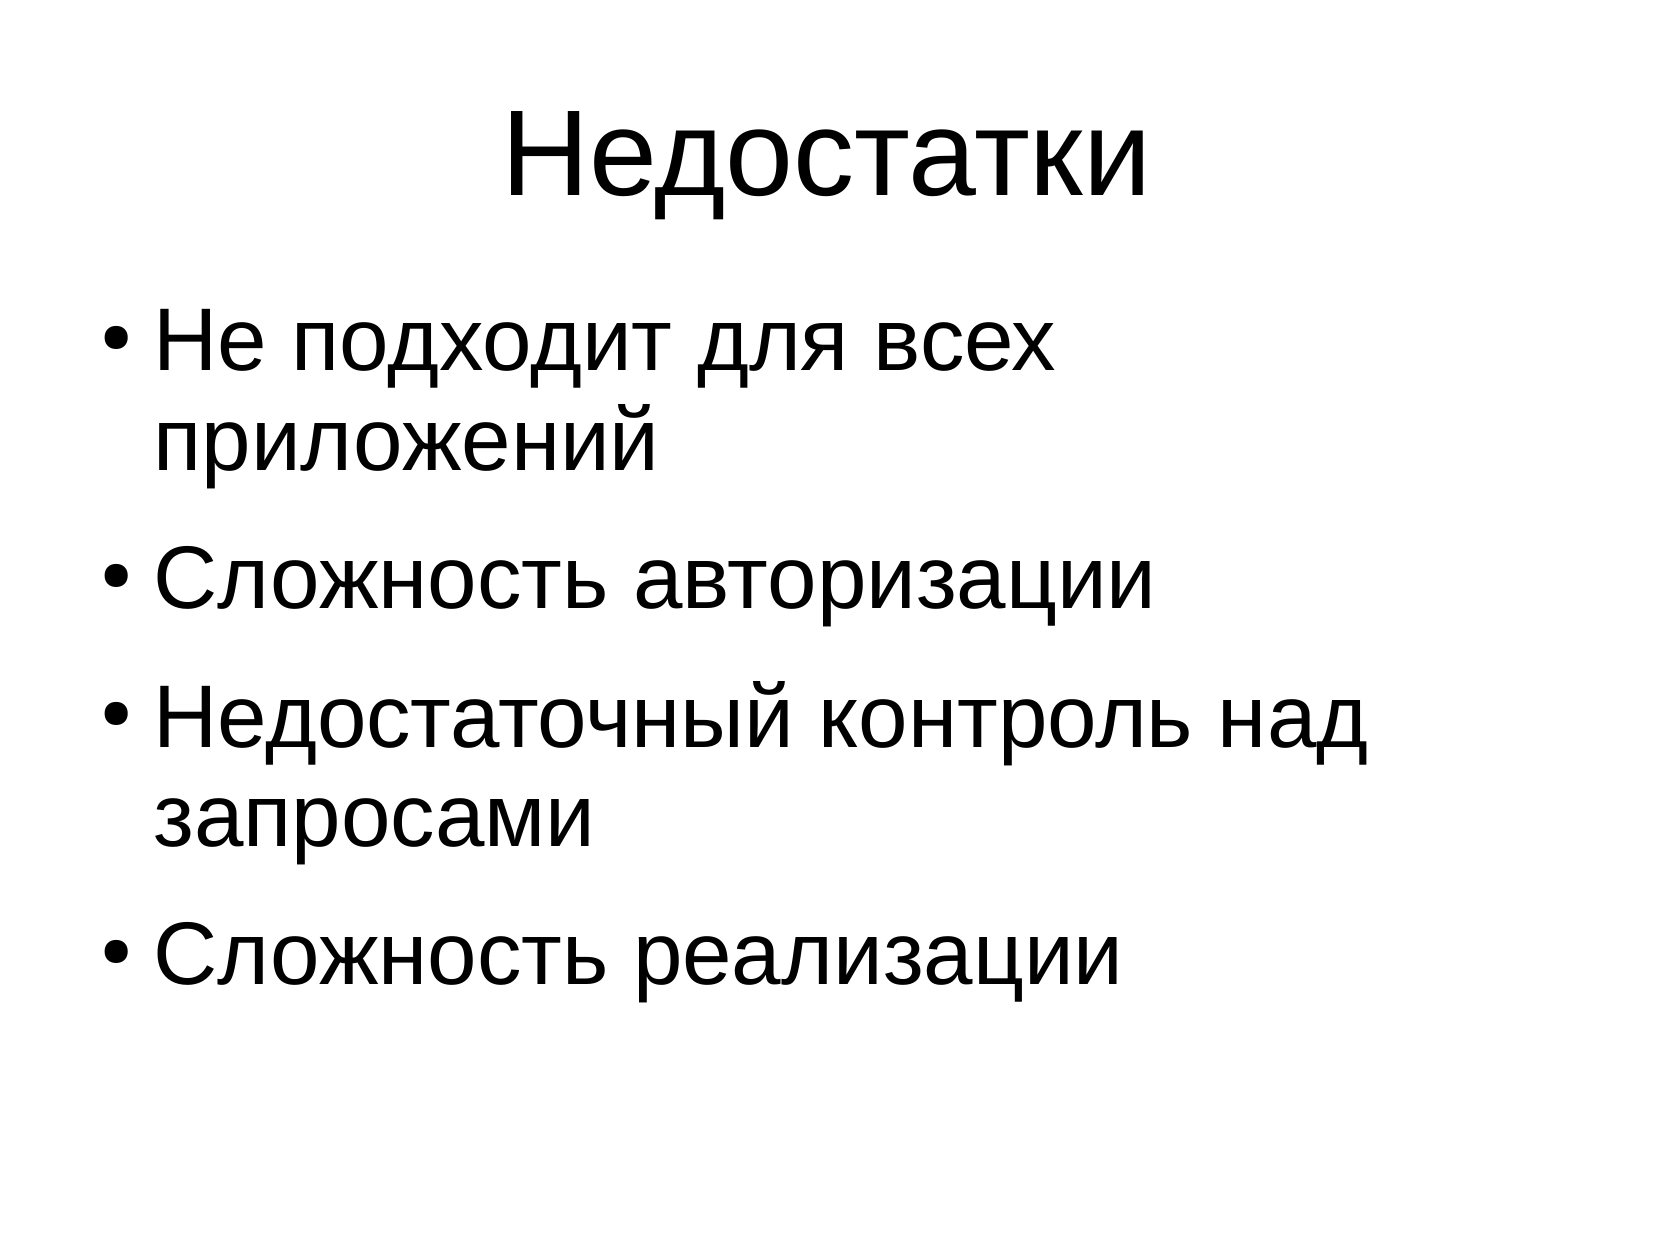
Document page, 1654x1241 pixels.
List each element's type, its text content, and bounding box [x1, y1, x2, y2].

list Не подходит для всех приложений Сложность авторизации Недостаточный контроль над запросами Сложность реализации [82, 290, 1571, 1010]
title Недостатки [82, 49, 1571, 257]
